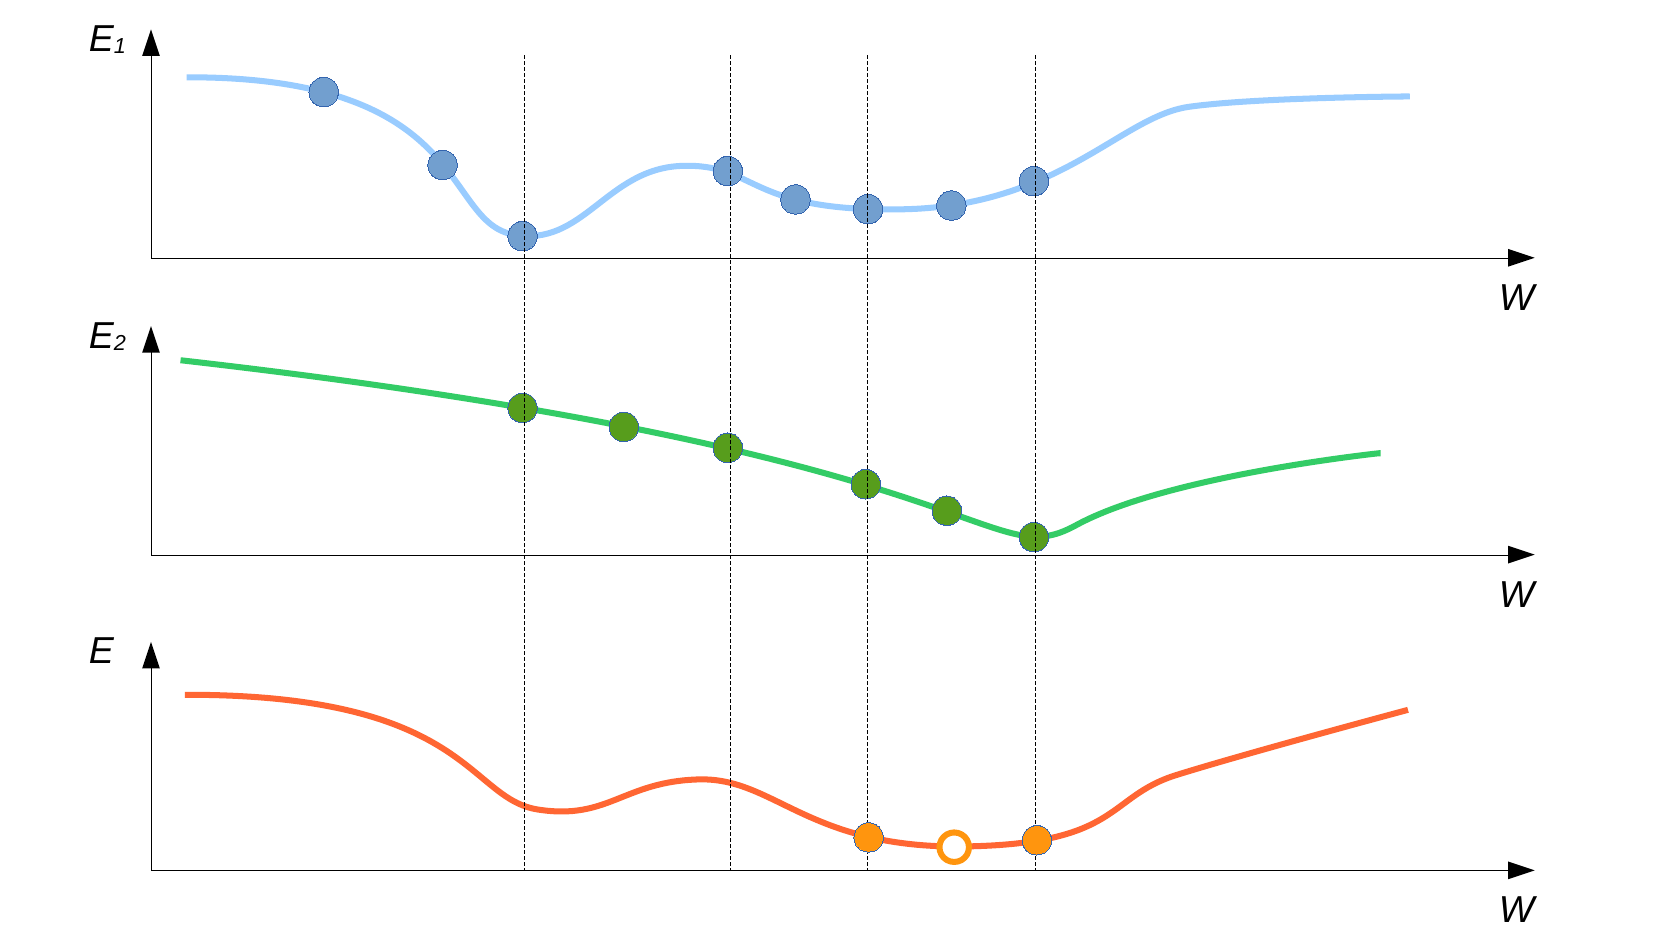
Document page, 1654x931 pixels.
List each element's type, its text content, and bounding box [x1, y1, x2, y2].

text_box [308, 77, 339, 107]
text_box [939, 832, 969, 862]
text_box [1022, 825, 1052, 856]
text_box E [74, 622, 181, 692]
text_box [851, 469, 881, 500]
text_box [932, 495, 962, 526]
text_box [1019, 166, 1049, 196]
text_box [713, 156, 743, 186]
text_box E2 [74, 306, 181, 376]
text_box [1019, 522, 1049, 552]
text_box [853, 822, 884, 853]
text_box [507, 393, 538, 423]
text_box [853, 194, 883, 224]
text_box [609, 412, 639, 442]
text_box [936, 190, 967, 221]
text_box W [1484, 565, 1591, 623]
text_box [713, 432, 743, 463]
text_box E1 [74, 9, 181, 79]
text_box W [1484, 881, 1591, 931]
text_box [507, 221, 538, 251]
text_box W [1484, 268, 1591, 326]
text_box [427, 150, 458, 180]
text_box [780, 184, 811, 215]
